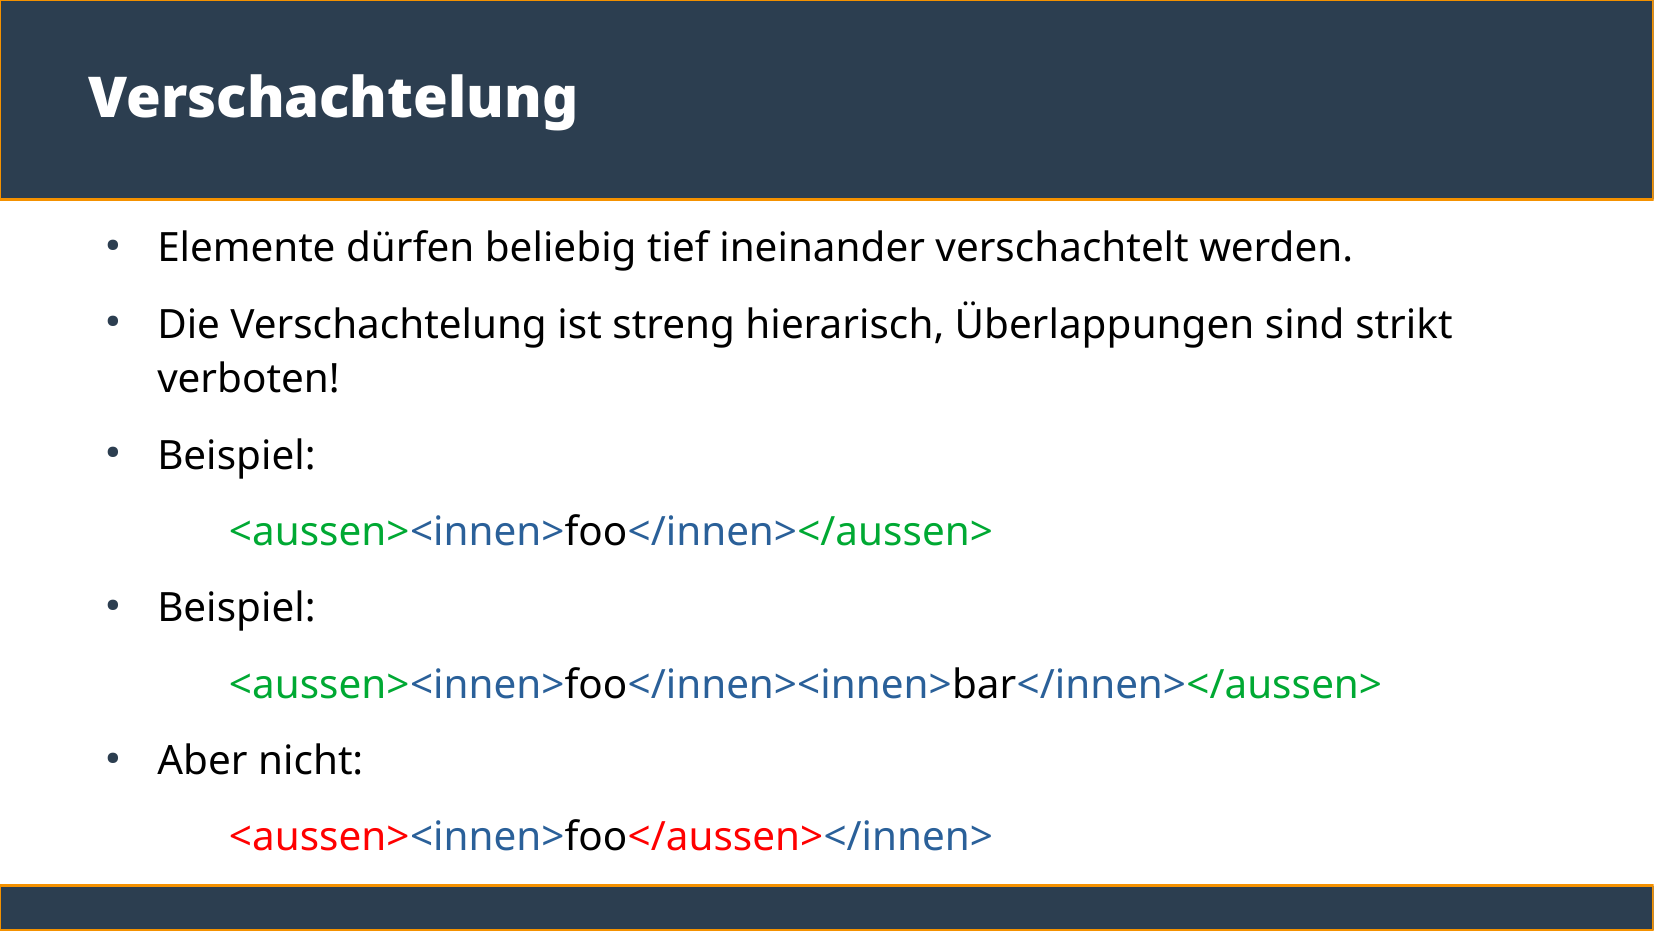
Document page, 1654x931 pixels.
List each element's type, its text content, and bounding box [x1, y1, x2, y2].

list Elemente dürfen beliebig tief ineinander verschachtelt werden. Die Verschachtelung ist streng hierarisch, Überlappungen sind strikt verboten! Beispiel: <aussen><innen>foo</innen></aussen> Beispiel: <aussen><innen>foo</innen><innen>bar</innen></aussen> Aber nicht: <aussen><innen>foo</aussen></innen> [88, 218, 1565, 869]
title Verschachtelung [88, 14, 1565, 178]
